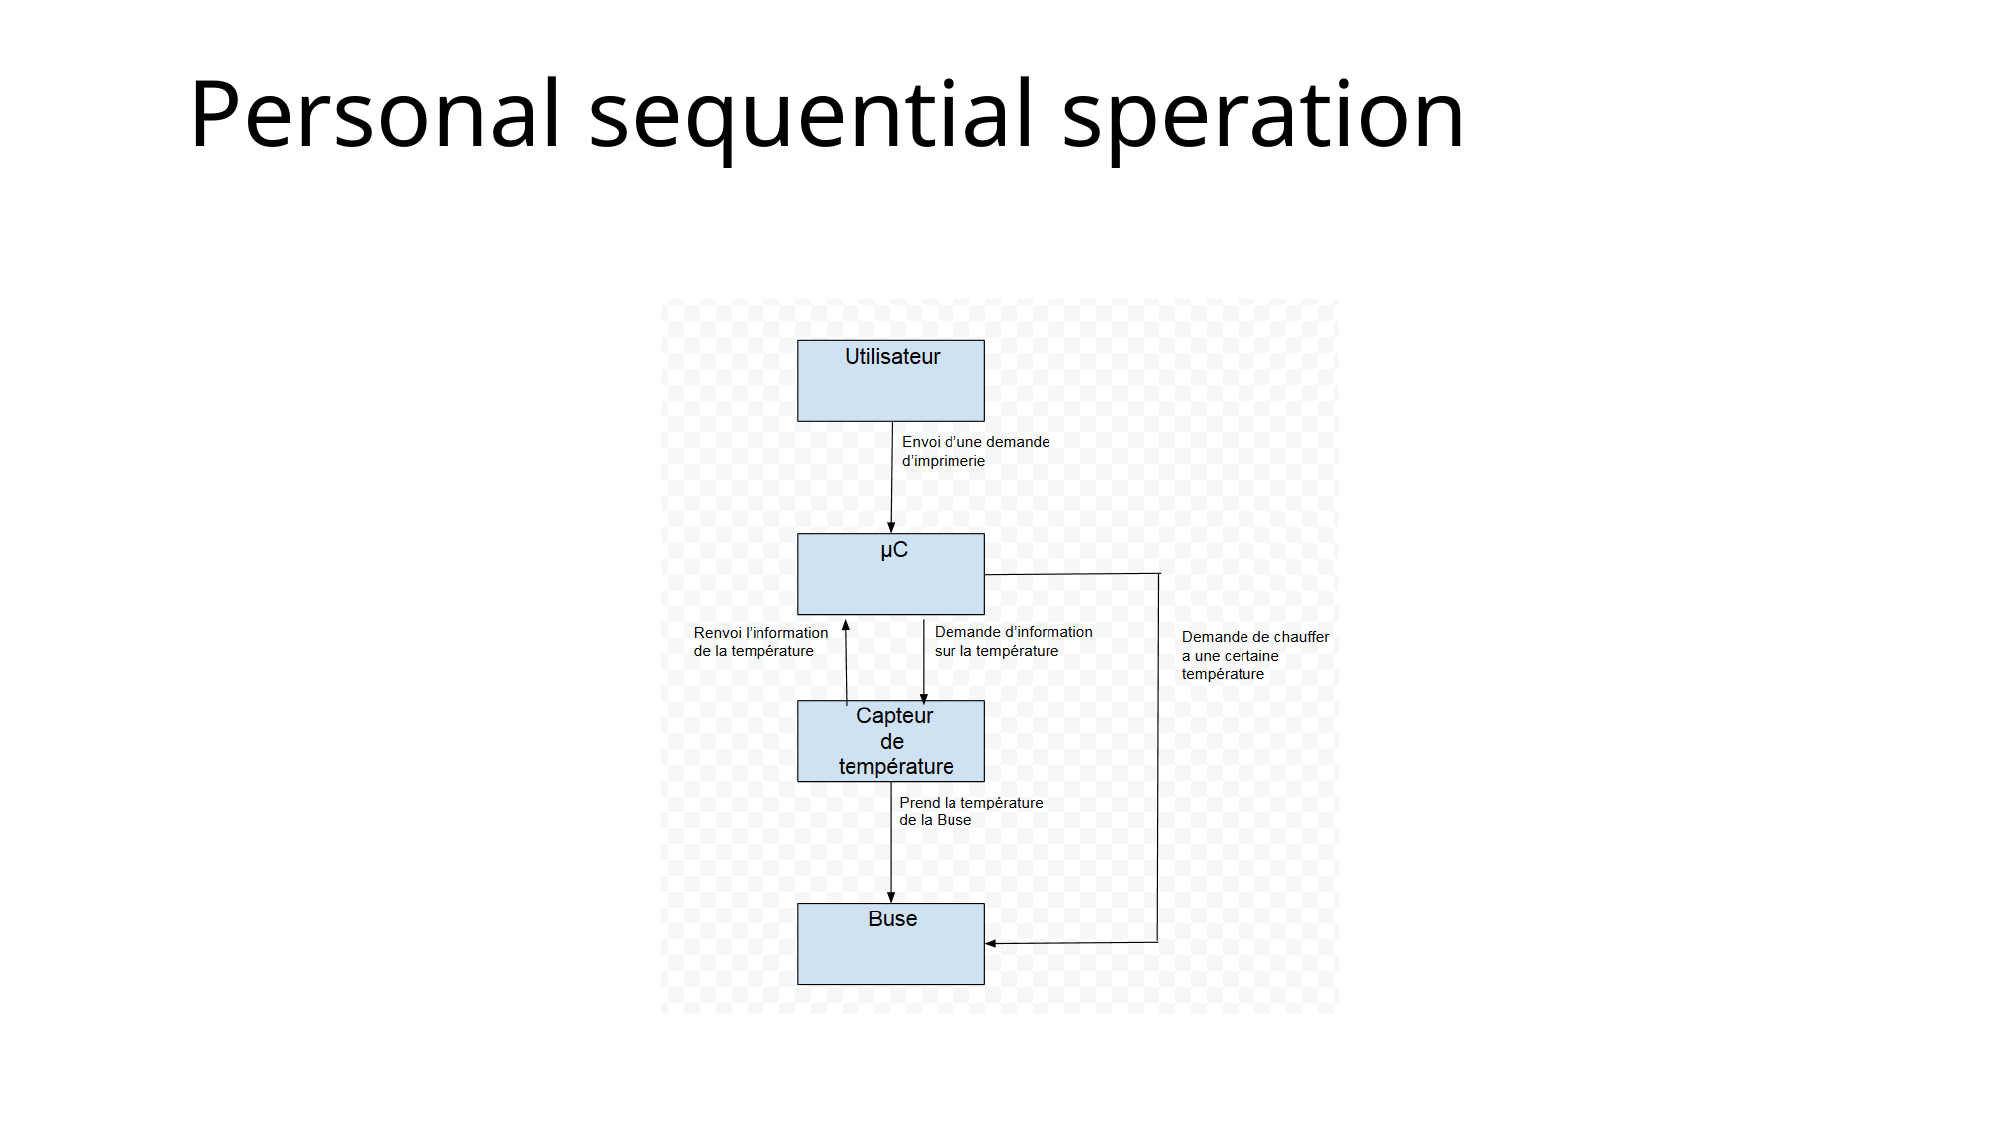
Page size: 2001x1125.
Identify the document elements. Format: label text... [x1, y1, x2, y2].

picture [661, 299, 1339, 1014]
title Personal sequential speration [137, 59, 1863, 278]
